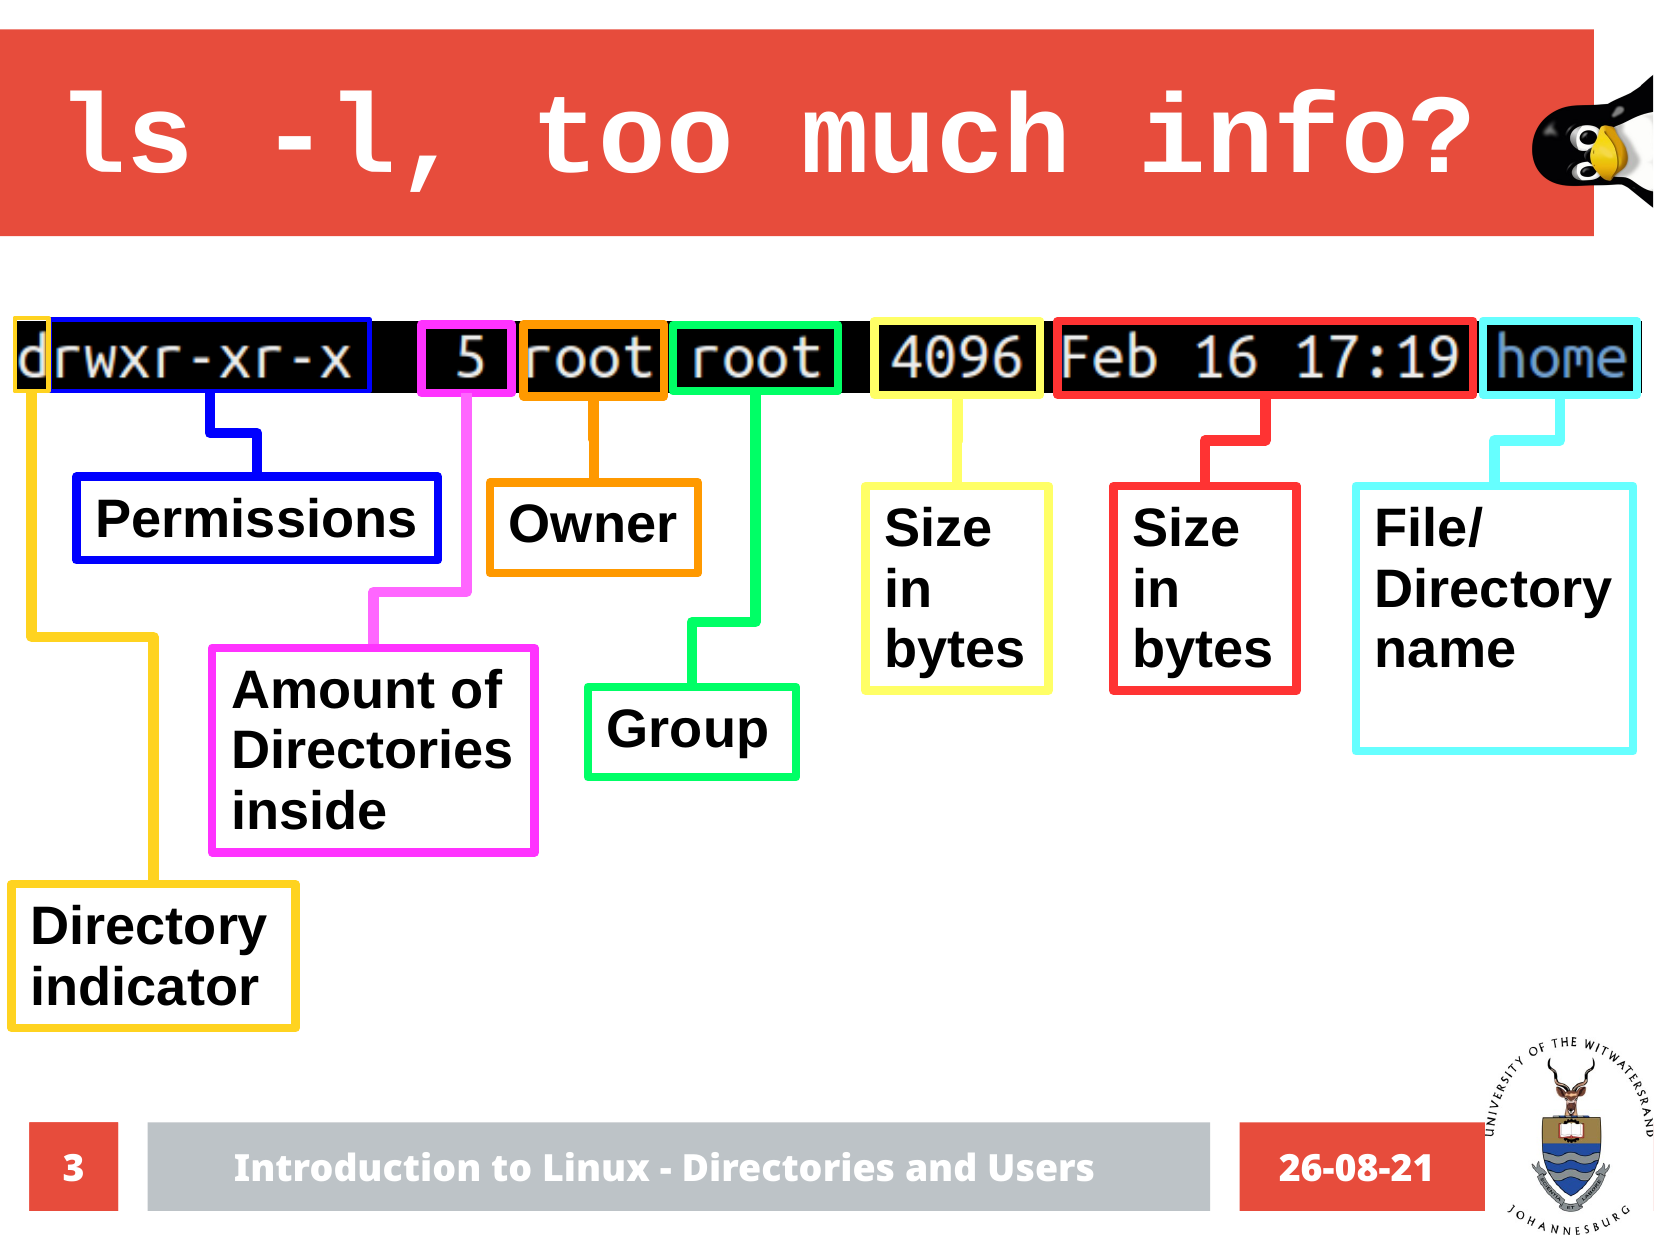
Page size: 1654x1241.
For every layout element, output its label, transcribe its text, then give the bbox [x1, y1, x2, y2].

picture [879, 325, 1036, 391]
text_box File/ Directory name [1355, 486, 1634, 752]
title ls -l, too much info? [58, 59, 1594, 207]
picture [677, 329, 834, 387]
text_box Amount of Directories inside [212, 647, 535, 853]
picture [1487, 325, 1633, 391]
picture [1515, 24, 1654, 276]
picture [841, 321, 870, 393]
text_box Group [587, 686, 797, 778]
picture [17, 321, 46, 389]
picture [528, 329, 660, 392]
text_box Size in bytes [865, 486, 1049, 691]
text_box Directory indicator [11, 884, 296, 1029]
text_box Owner [489, 482, 698, 573]
picture [1062, 325, 1469, 391]
picture [372, 321, 418, 393]
picture [1485, 1037, 1654, 1235]
picture [1044, 321, 1053, 393]
text_box Permissions [76, 476, 438, 561]
picture [515, 321, 520, 393]
picture [52, 322, 367, 389]
picture [426, 329, 507, 389]
text_box Size in bytes [1113, 486, 1297, 691]
